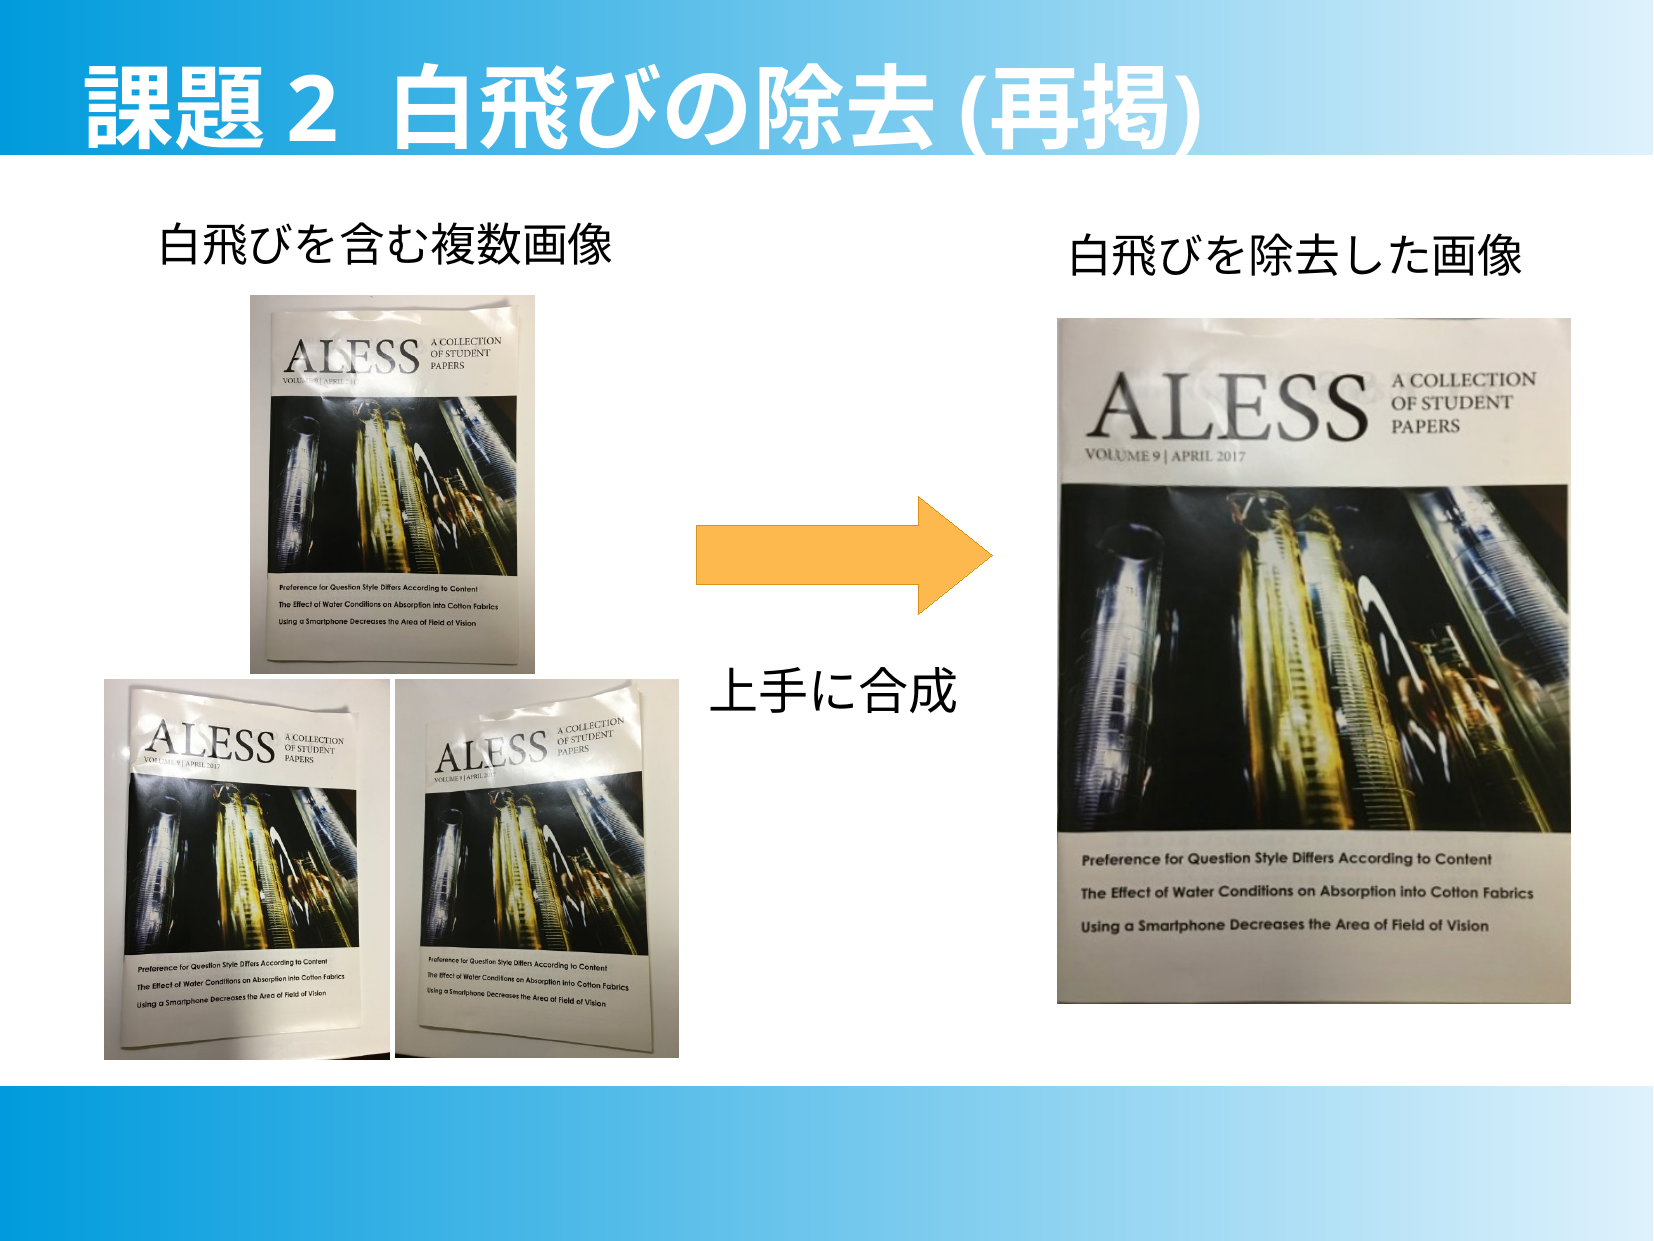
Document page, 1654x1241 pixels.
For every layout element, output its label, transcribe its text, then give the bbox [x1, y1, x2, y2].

text_box 白飛びを含む複数画像 [141, 200, 638, 285]
title 課題 2 白飛びの除去 (再掲) [82, 32, 1571, 171]
picture [1057, 318, 1571, 1004]
picture [104, 679, 390, 1060]
text_box [696, 496, 993, 615]
picture [250, 295, 535, 674]
text_box 上手に合成 [693, 643, 1072, 809]
text_box 白飛びを除去した画像 [1051, 212, 1595, 378]
picture [395, 679, 679, 1058]
